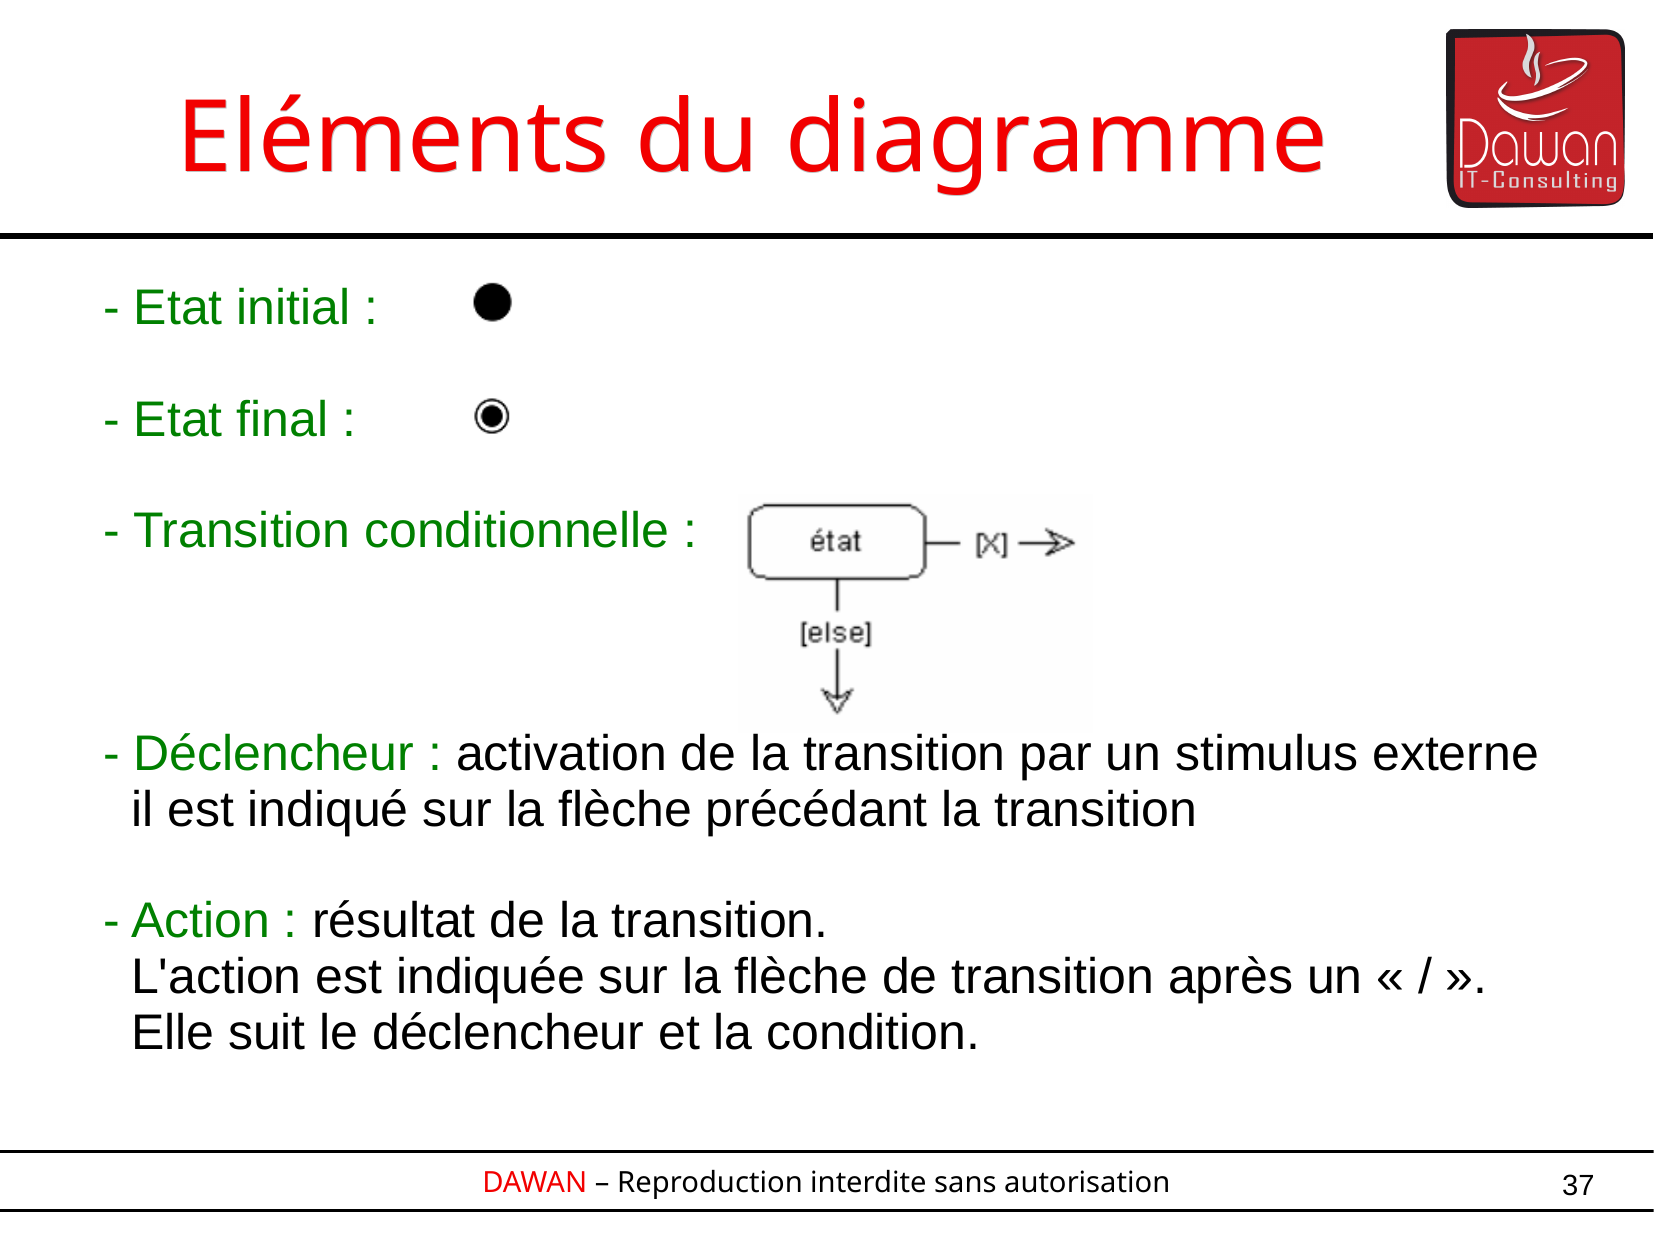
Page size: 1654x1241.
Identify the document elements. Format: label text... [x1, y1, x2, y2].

picture [470, 394, 514, 438]
title Eléments du diagramme [59, 29, 1447, 237]
picture [738, 494, 1093, 733]
picture [1447, 29, 1625, 208]
picture [466, 277, 520, 325]
text_box - Etat initial : - Etat final : - Transition conditionnelle : - Déclencheur : activation de la transition par un stimulus externe il est indiqué sur la flèche précédant la transition - Action : résultat de la transition. L'action est indiquée sur la flèche de transition après un « / ». Elle suit le déclencheur et la condition. [88, 271, 1565, 1128]
